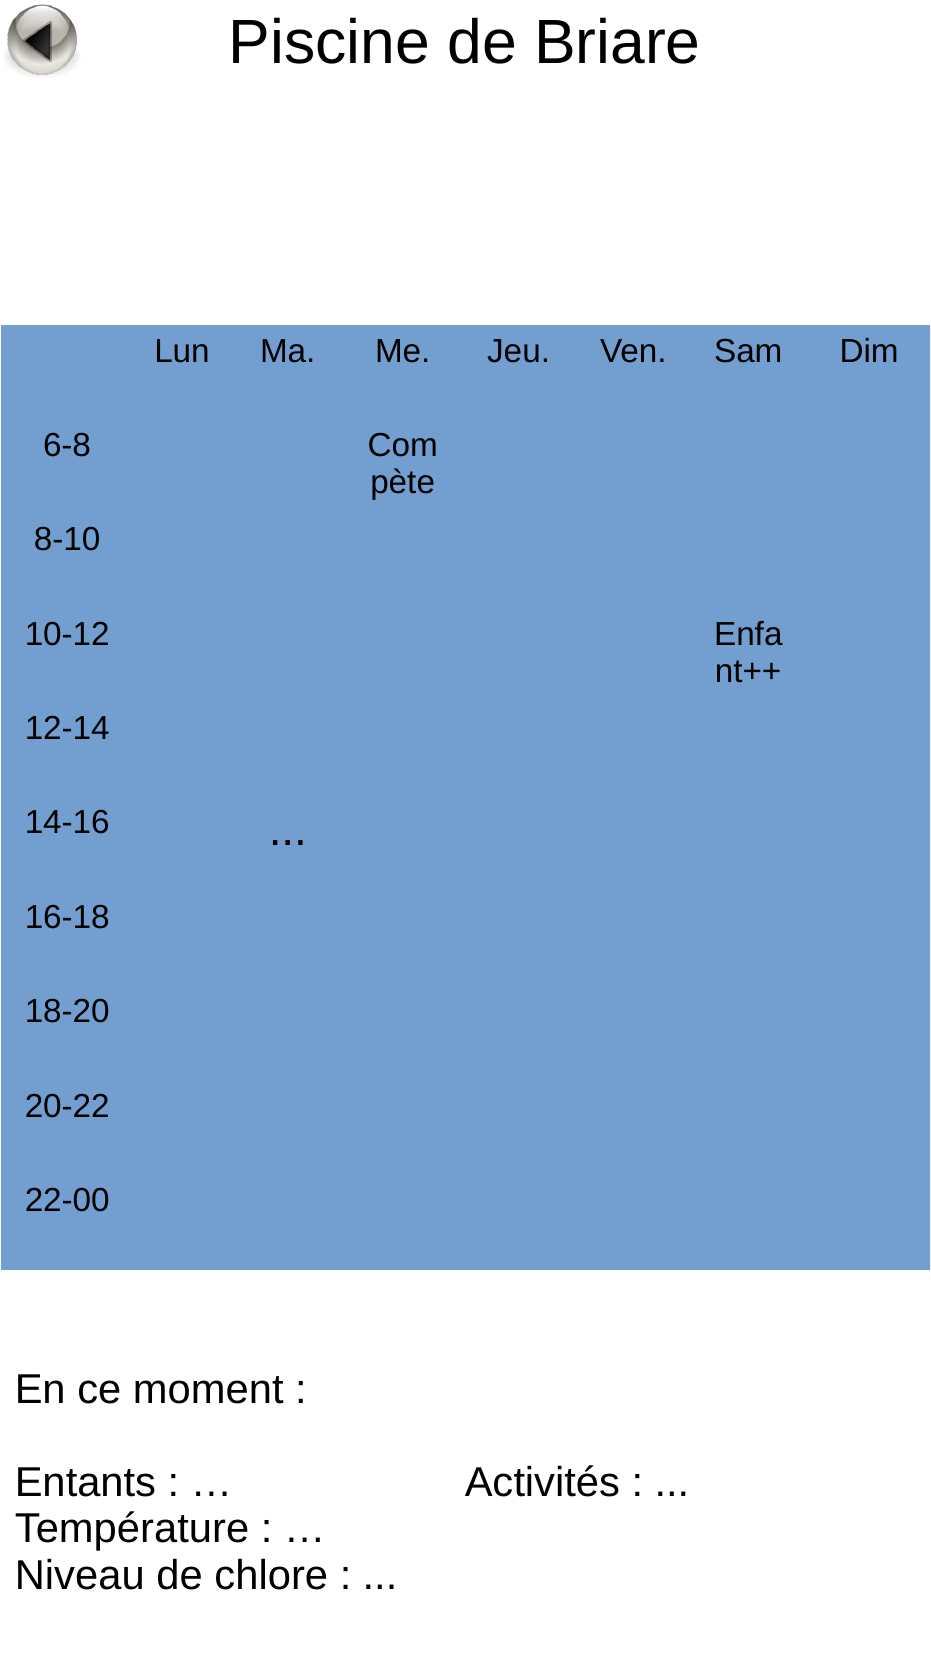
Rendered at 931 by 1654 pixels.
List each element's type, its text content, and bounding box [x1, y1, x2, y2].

table_cell [344, 797, 461, 891]
table_cell [806, 1174, 931, 1270]
table_cell [806, 891, 931, 985]
table_cell 22-00 [1, 1174, 133, 1270]
table_cell [133, 985, 231, 1080]
table_cell [691, 1080, 806, 1174]
table_cell [133, 1080, 231, 1174]
table_cell [576, 514, 691, 608]
table_cell [461, 1080, 576, 1174]
table_cell Compète [344, 419, 461, 608]
table_cell [576, 985, 691, 1080]
table_cell [691, 1174, 806, 1270]
table_cell [231, 985, 344, 1080]
table_cell [691, 797, 806, 891]
table_header [1, 325, 133, 419]
table_cell [806, 702, 931, 797]
table_cell [461, 797, 576, 891]
table_cell [231, 1080, 344, 1174]
table_cell [806, 985, 931, 1080]
table_cell [806, 1080, 931, 1174]
table_cell 12-14 [1, 702, 133, 797]
table_cell [133, 797, 231, 891]
table_header Me. [344, 325, 461, 419]
table_cell [344, 891, 461, 985]
table_cell [133, 514, 231, 608]
table_cell [691, 419, 806, 514]
table_cell [461, 514, 576, 608]
table_cell [576, 1080, 691, 1174]
table_cell 8-10 [1, 514, 133, 608]
table_cell 16-18 [1, 891, 133, 985]
table_cell [576, 419, 691, 514]
table_header Ven. [576, 325, 691, 419]
table_header Dim [806, 325, 931, 419]
table_header Jeu. [461, 325, 576, 419]
table_cell 14-16 [1, 797, 133, 891]
table_header Sam [691, 325, 806, 419]
table_cell [133, 608, 231, 702]
text_box En ce moment : Entants : … Activités : ... Température : … Niveau de chlore : ... [0, 1358, 931, 1606]
table_cell [461, 891, 576, 985]
table_cell [231, 608, 344, 702]
table_cell [691, 514, 806, 608]
table_cell [691, 985, 806, 1080]
table_cell [133, 419, 231, 514]
table_cell [806, 514, 931, 608]
table_cell [576, 1174, 691, 1270]
picture [0, 0, 89, 89]
table_cell [231, 514, 344, 608]
table_cell [133, 891, 231, 985]
table_cell [691, 891, 806, 985]
table_cell [576, 702, 691, 797]
table_cell [344, 1080, 461, 1174]
table_cell ... [231, 797, 344, 985]
table_cell 20-22 [1, 1080, 133, 1174]
table_cell [344, 985, 461, 1080]
table_cell [461, 985, 576, 1080]
table_cell [231, 1174, 344, 1270]
table_cell [231, 702, 344, 797]
table_cell [231, 419, 344, 514]
table_cell 18-20 [1, 985, 133, 1080]
table_cell [344, 608, 461, 702]
table_cell [133, 702, 231, 797]
table_header Ma. [231, 325, 344, 419]
table_cell [344, 702, 461, 797]
table_cell [461, 419, 576, 514]
table_cell [576, 608, 691, 702]
table_cell 6-8 [1, 419, 133, 514]
table_cell [576, 891, 691, 985]
table_cell [806, 419, 931, 514]
table_cell 10-12 [1, 608, 133, 702]
table_cell [576, 797, 691, 891]
table_cell [344, 1174, 461, 1270]
table_cell [806, 797, 931, 891]
table_header Lun [133, 325, 231, 419]
table_cell Enfant++ [691, 608, 806, 797]
table_cell [133, 1174, 231, 1270]
table_cell [461, 1174, 576, 1270]
table_cell [806, 608, 931, 702]
table_cell [461, 702, 576, 797]
table_cell [461, 608, 576, 702]
text_box Piscine de Briare [89, 0, 931, 85]
